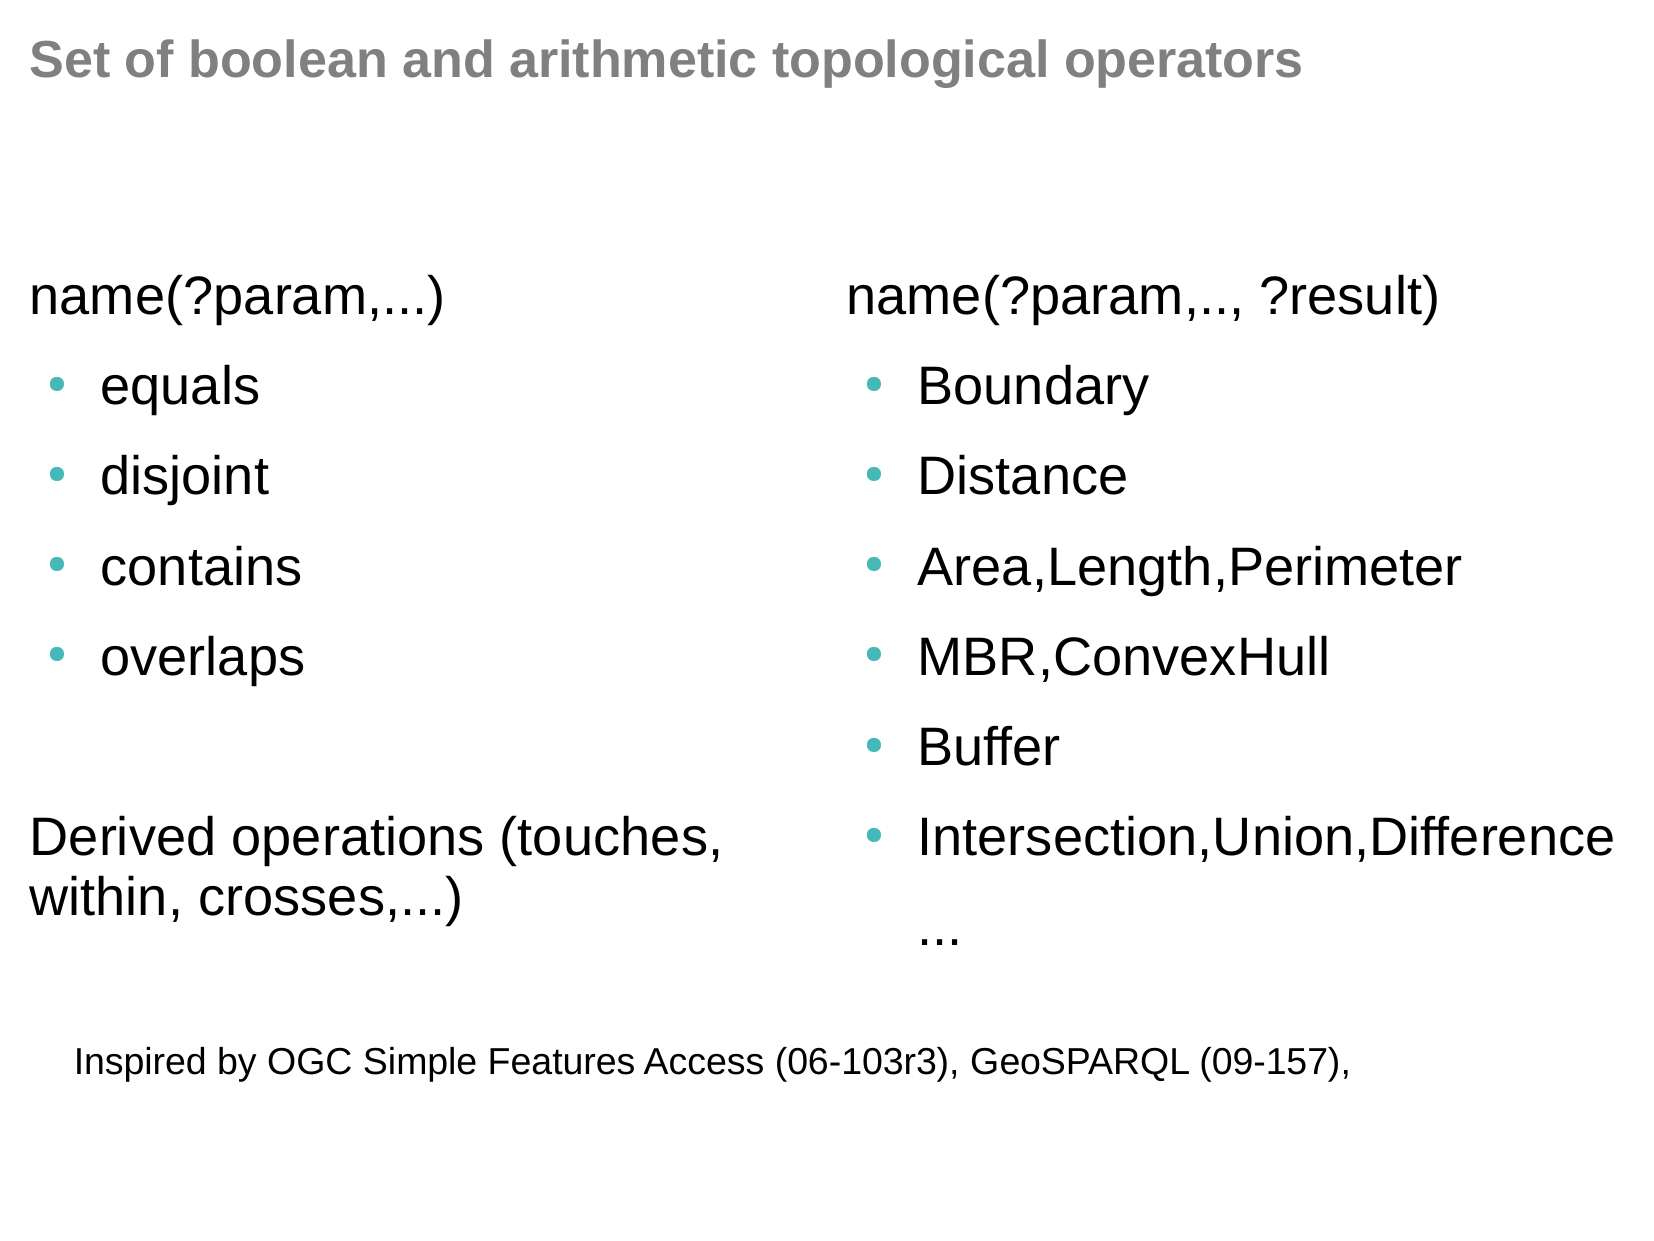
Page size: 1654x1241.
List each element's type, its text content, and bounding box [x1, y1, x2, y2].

title Set of boolean and arithmetic topological operators [29, 0, 1459, 119]
list name(?param,.., ?result) Boundary Distance Area,Length,Perimeter MBR,ConvexHull Buffer Intersection,Union,Difference ... [846, 265, 1625, 1085]
text_box Inspired by OGC Simple Features Access (06-103r3), GeoSPARQL (09-157), [59, 1033, 1595, 1091]
list name(?param,...) equals disjoint contains overlaps Derived operations (touches, within, crosses,...) [29, 265, 808, 1085]
